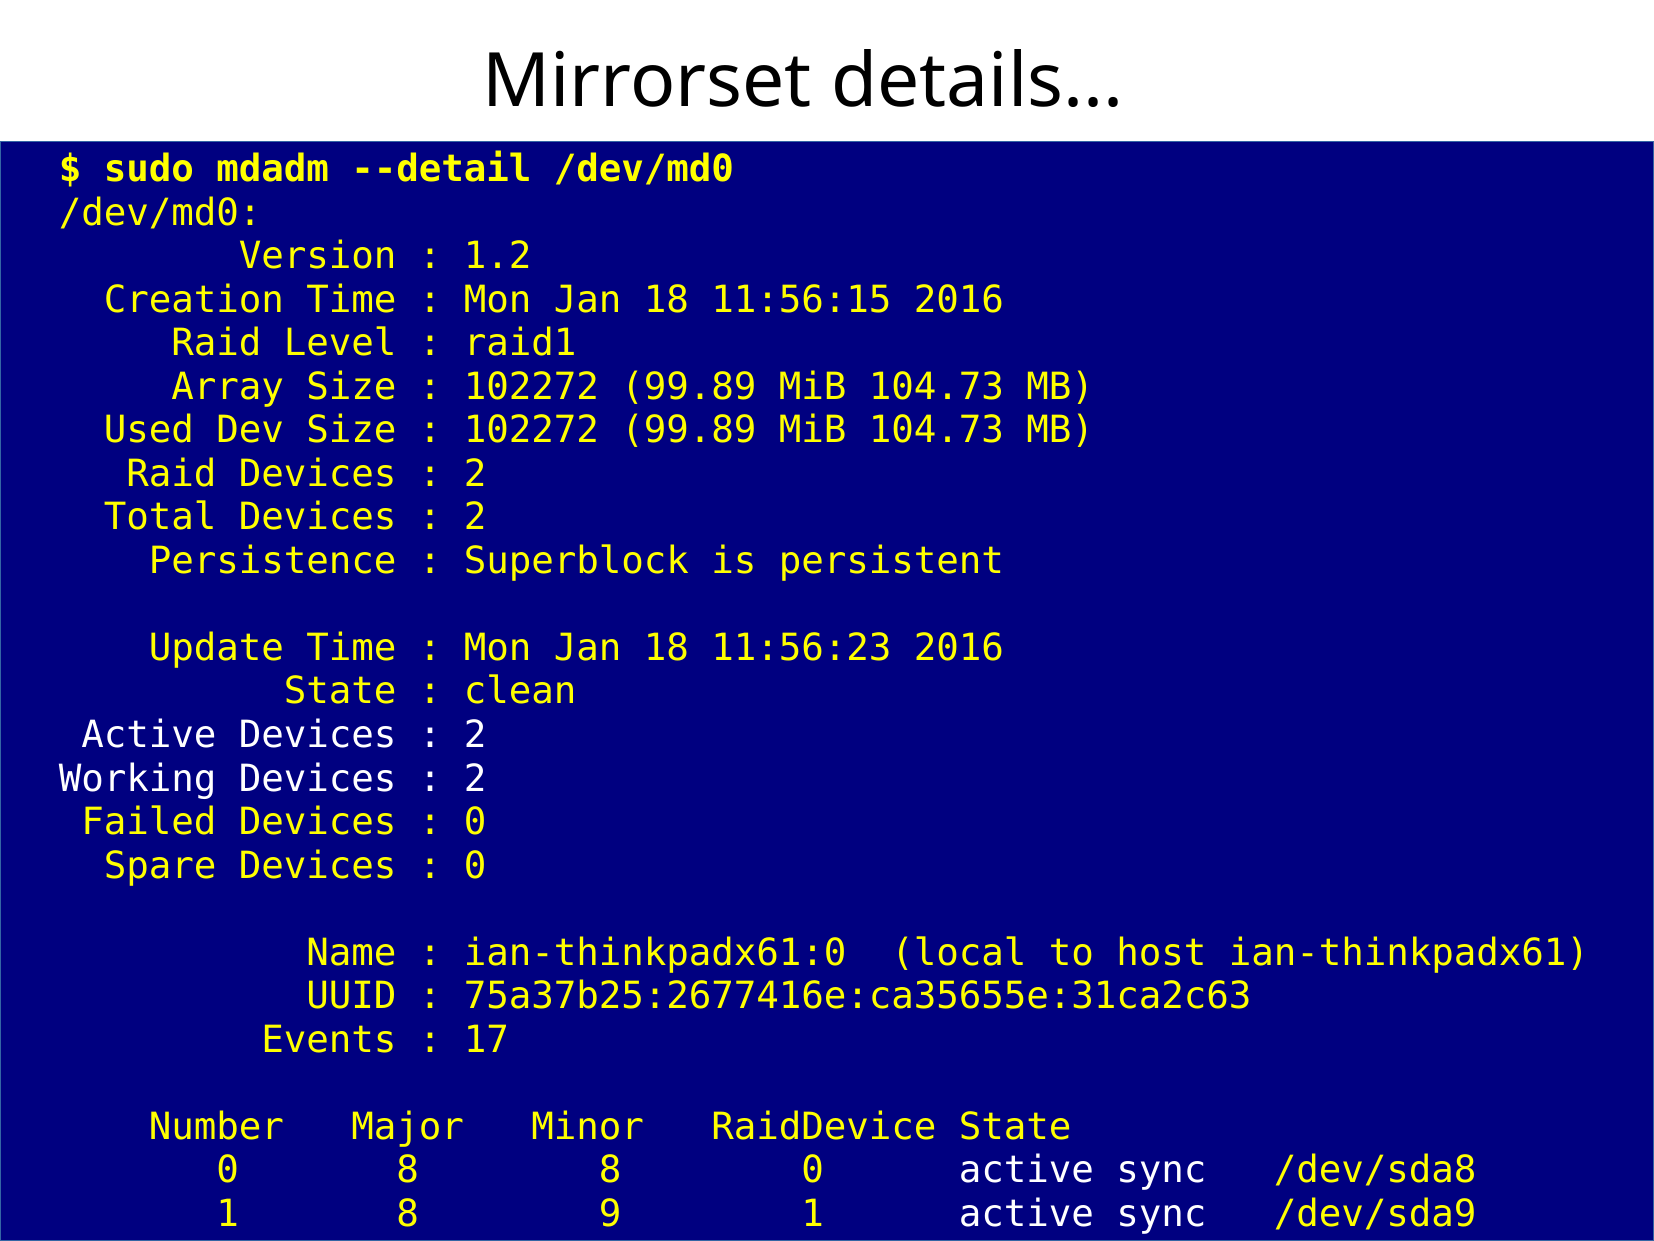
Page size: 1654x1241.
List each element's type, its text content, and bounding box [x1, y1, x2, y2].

title Mirrorset details... [59, 36, 1548, 119]
text_box $ sudo mdadm --detail /dev/md0 /dev/md0: Version : 1.2 Creation Time : Mon Jan 18 11:56:15 2016 Raid Level : raid1 Array Size : 102272 (99.89 MiB 104.73 MB) Used Dev Size : 102272 (99.89 MiB 104.73 MB) Raid Devices : 2 Total Devices : 2 Persistence : Superblock is persistent Update Time : Mon Jan 18 11:56:23 2016 State : clean Active Devices : 2 Working Devices : 2 Failed Devices : 0 Spare Devices : 0 Name : ian-thinkpadx61:0 (local to host ian-thinkpadx61) UUID : 75a37b25:2677416e:ca35655e:31ca2c63 Events : 17 Number Major Minor RaidDevice State 0 8 8 0 active sync /dev/sda8 1 8 9 1 active sync /dev/sda9 [0, 141, 1654, 1241]
